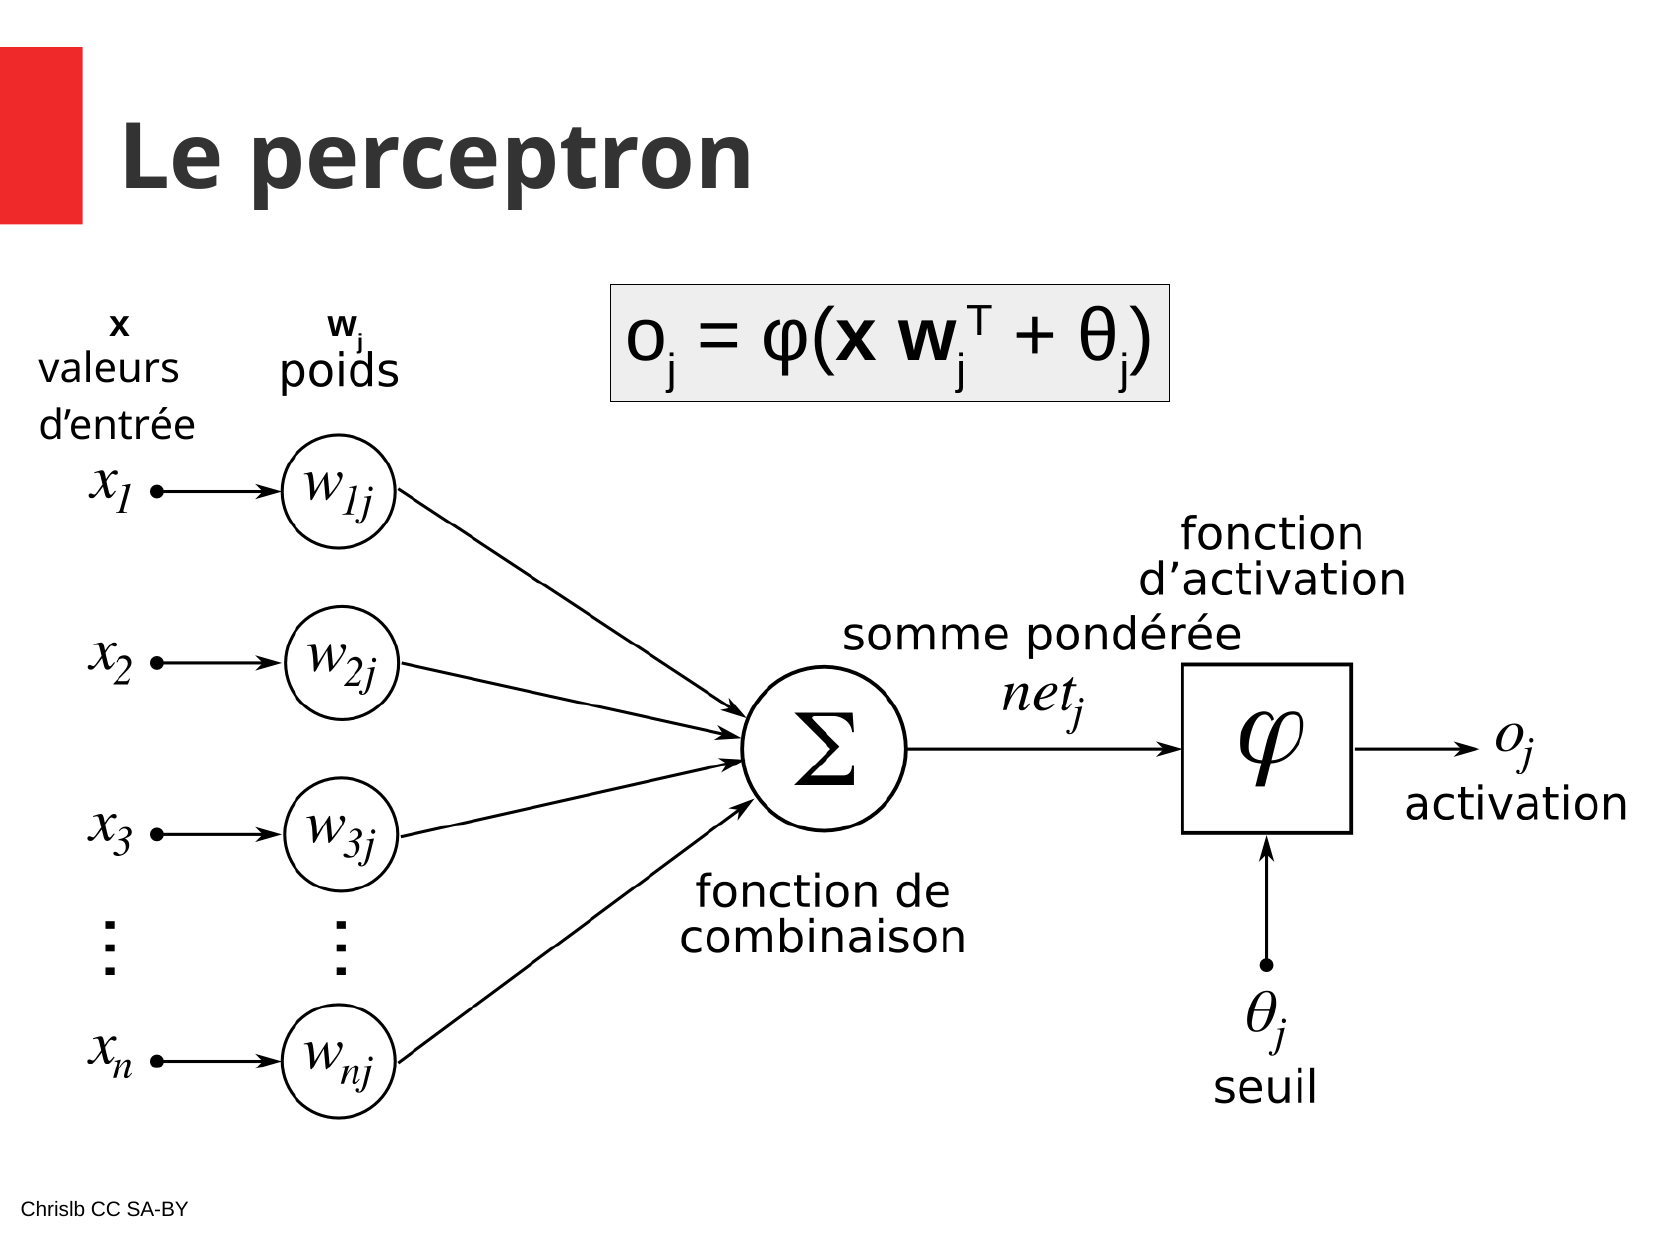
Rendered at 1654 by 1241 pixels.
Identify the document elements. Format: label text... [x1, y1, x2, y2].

text_box oj = φ(x wjT + θj) [610, 284, 1170, 402]
text_box valeurs d’entrée [23, 330, 249, 447]
text_box Chrislb CC SA-BY [5, 1190, 204, 1229]
text_box wj [312, 295, 378, 362]
text_box x [94, 295, 145, 353]
picture [0, 342, 1654, 1128]
title Le perceptron [118, 49, 1571, 257]
